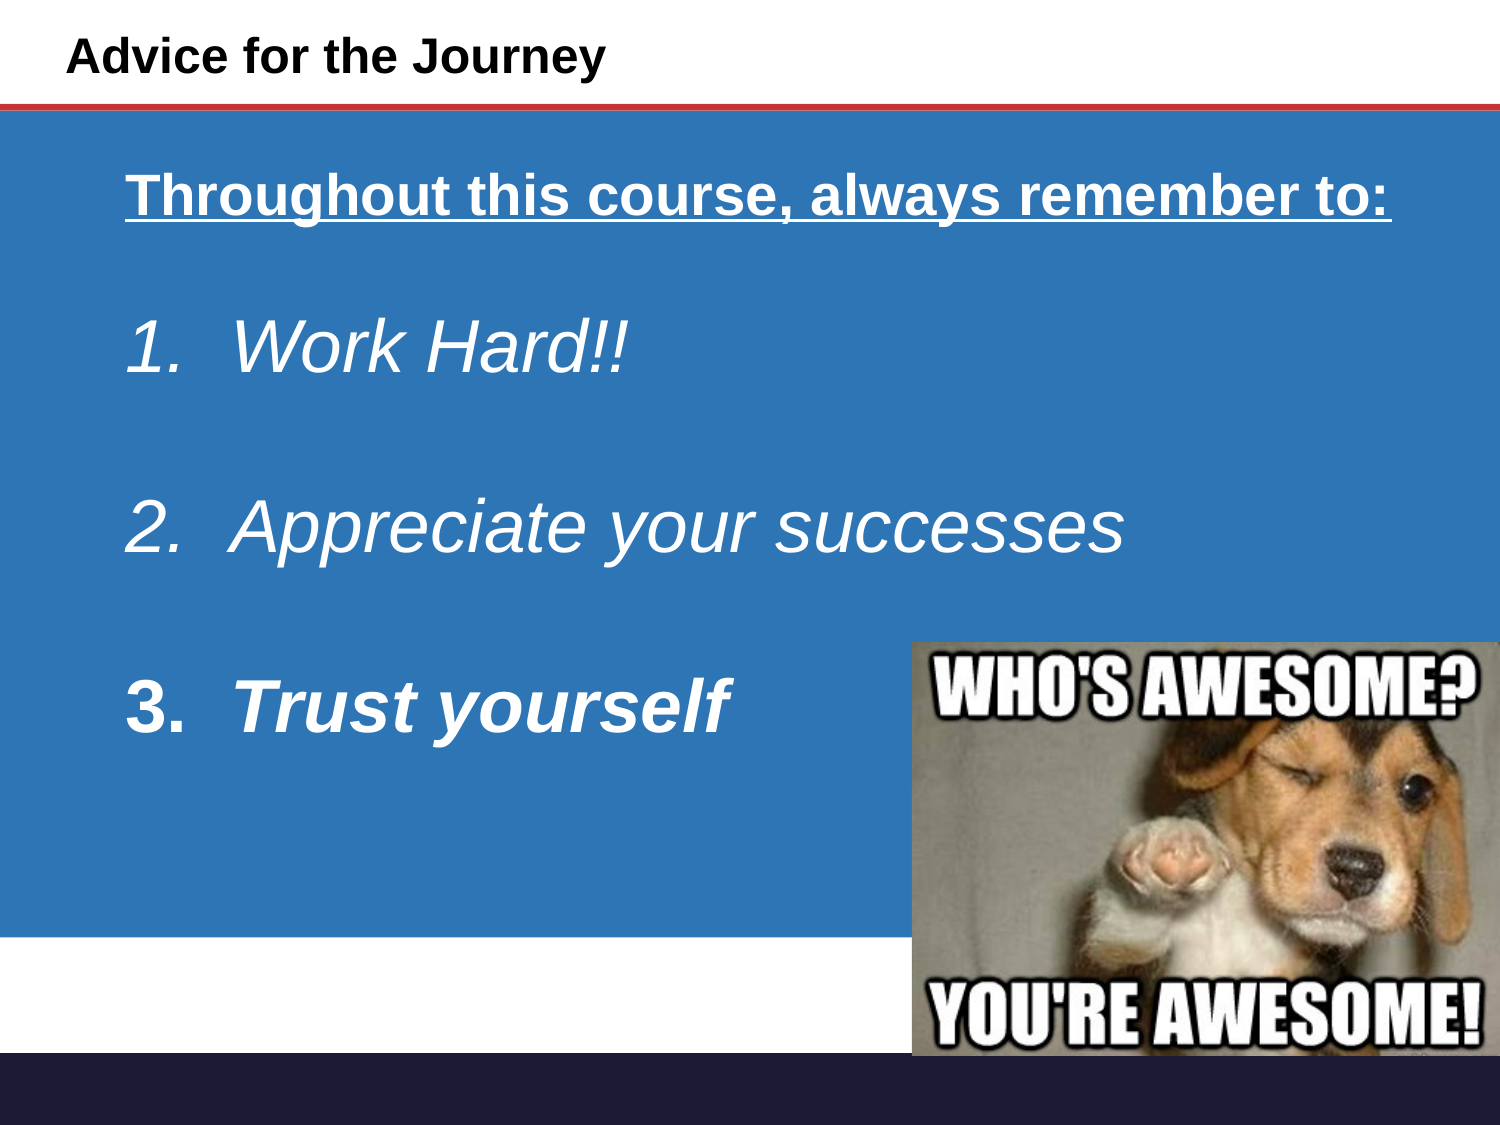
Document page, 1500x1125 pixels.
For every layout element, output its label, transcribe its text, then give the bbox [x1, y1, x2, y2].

text_box [0, 110, 1500, 938]
title Advice for the Journey [50, 0, 948, 108]
text_box Throughout this course, always remember to: Work Hard!! Appreciate your successes Trust yourself [72, 149, 1423, 893]
picture [911, 642, 1500, 1056]
